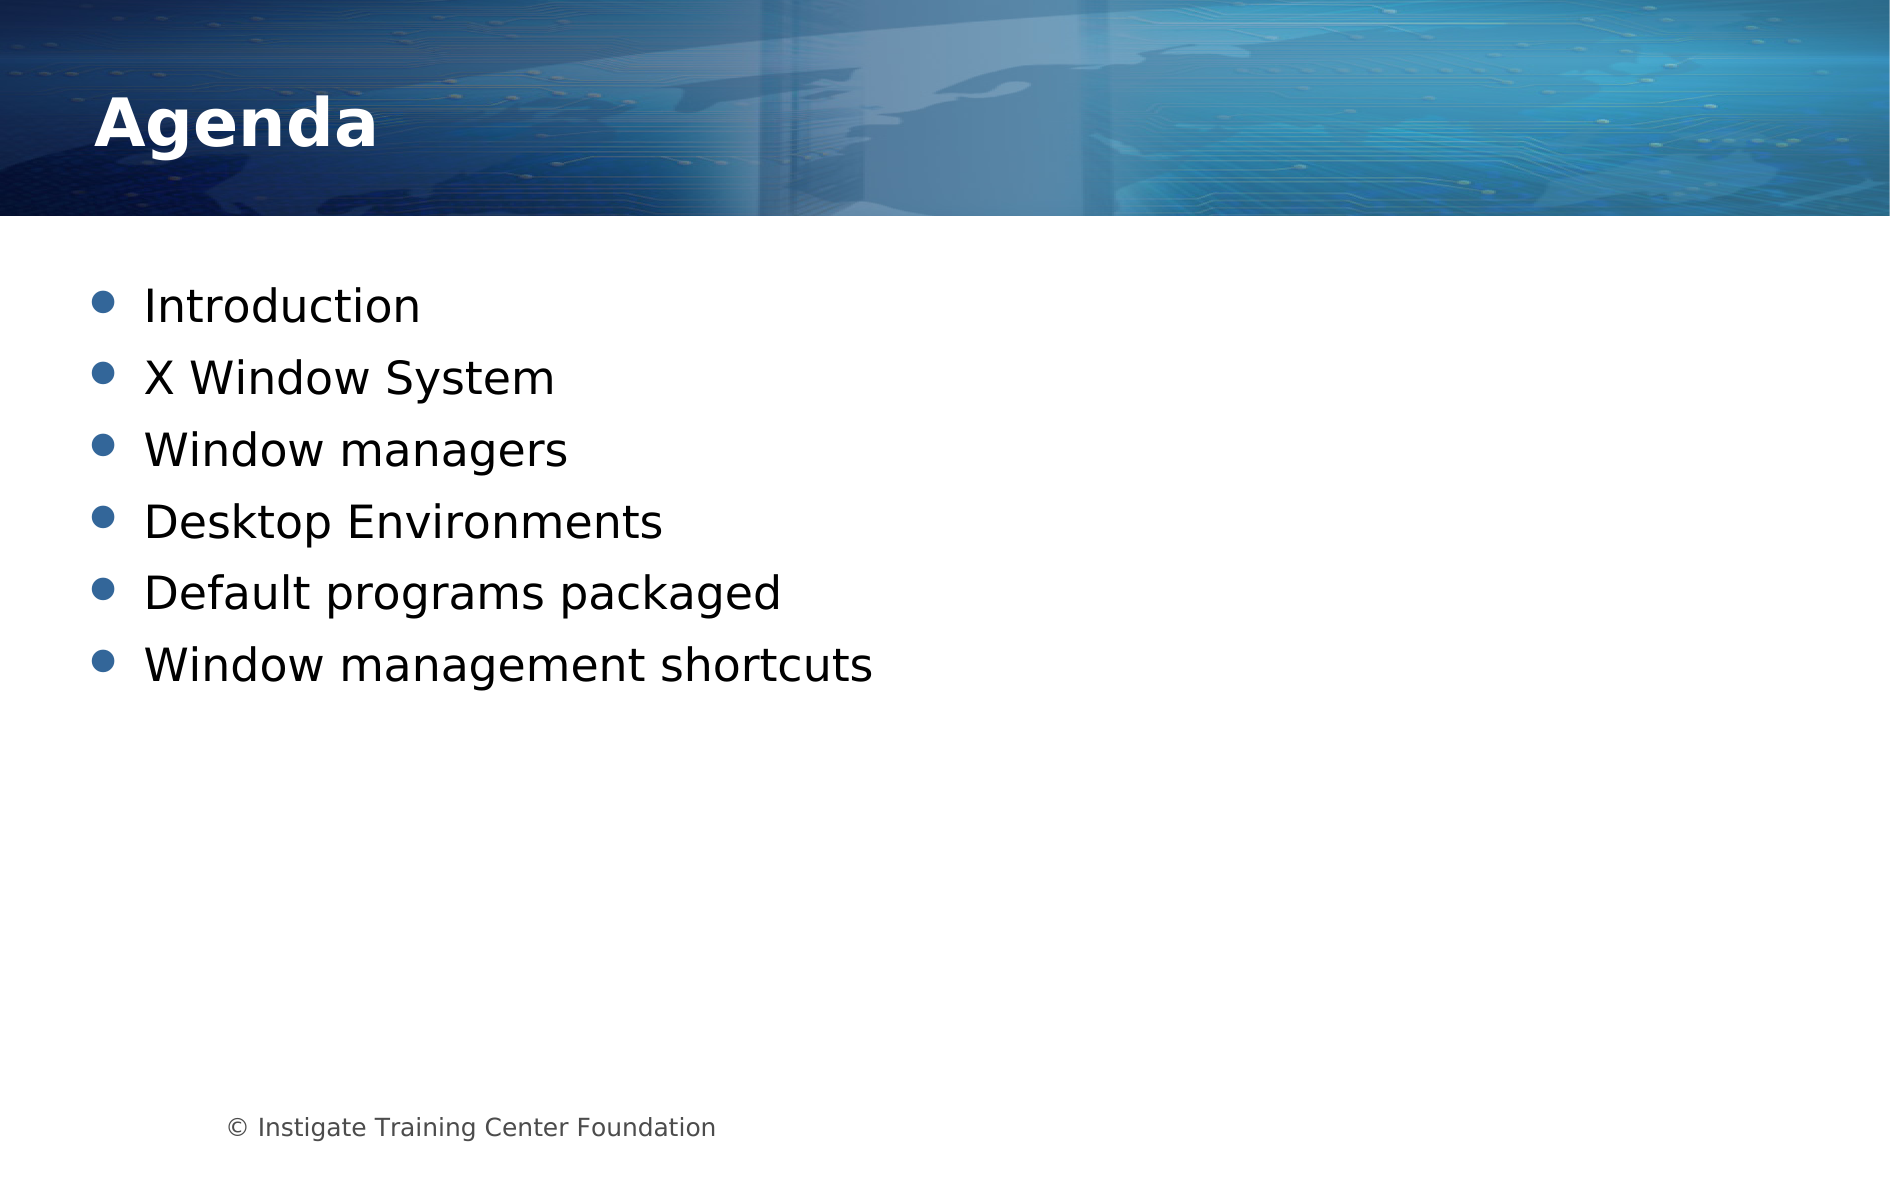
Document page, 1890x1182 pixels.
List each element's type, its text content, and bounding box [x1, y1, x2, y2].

list Introduction X Window System Window managers Desktop Environments Default programs packaged Window management shortcuts [88, 280, 1838, 1106]
title Agenda [94, 47, 1793, 217]
picture [0, 0, 1890, 216]
